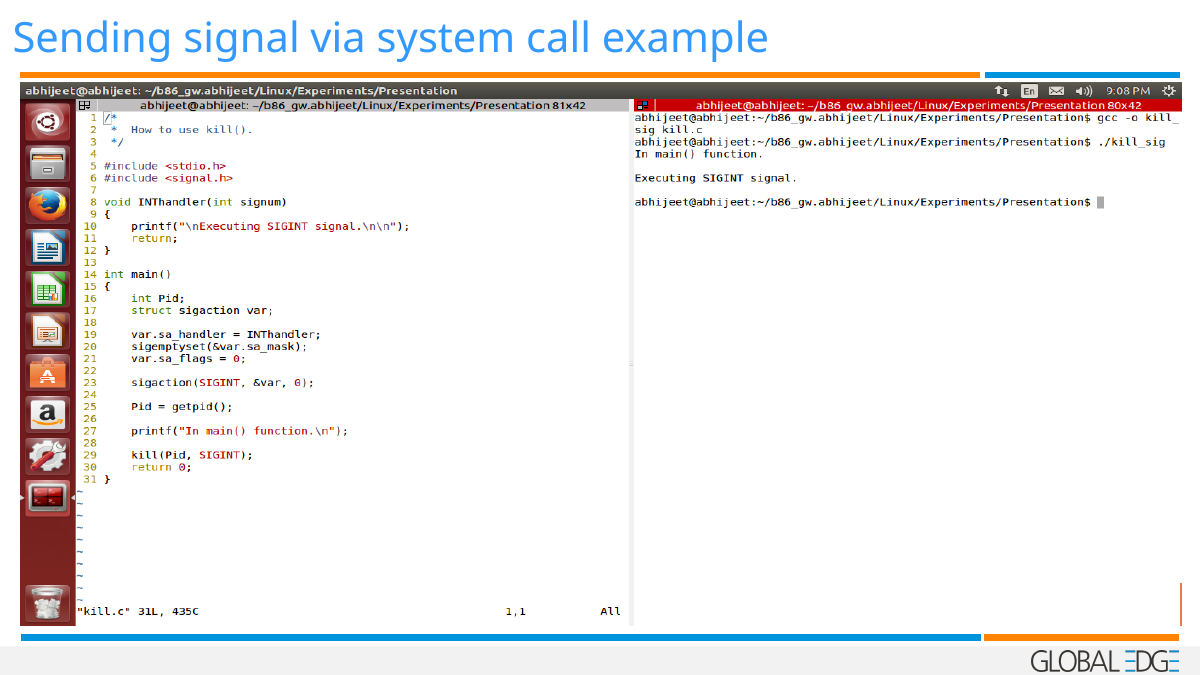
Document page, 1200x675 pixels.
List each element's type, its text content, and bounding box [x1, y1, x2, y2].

picture [1031, 650, 1179, 672]
title Sending signal via system call example [12, 9, 1088, 63]
picture [20, 82, 1182, 626]
